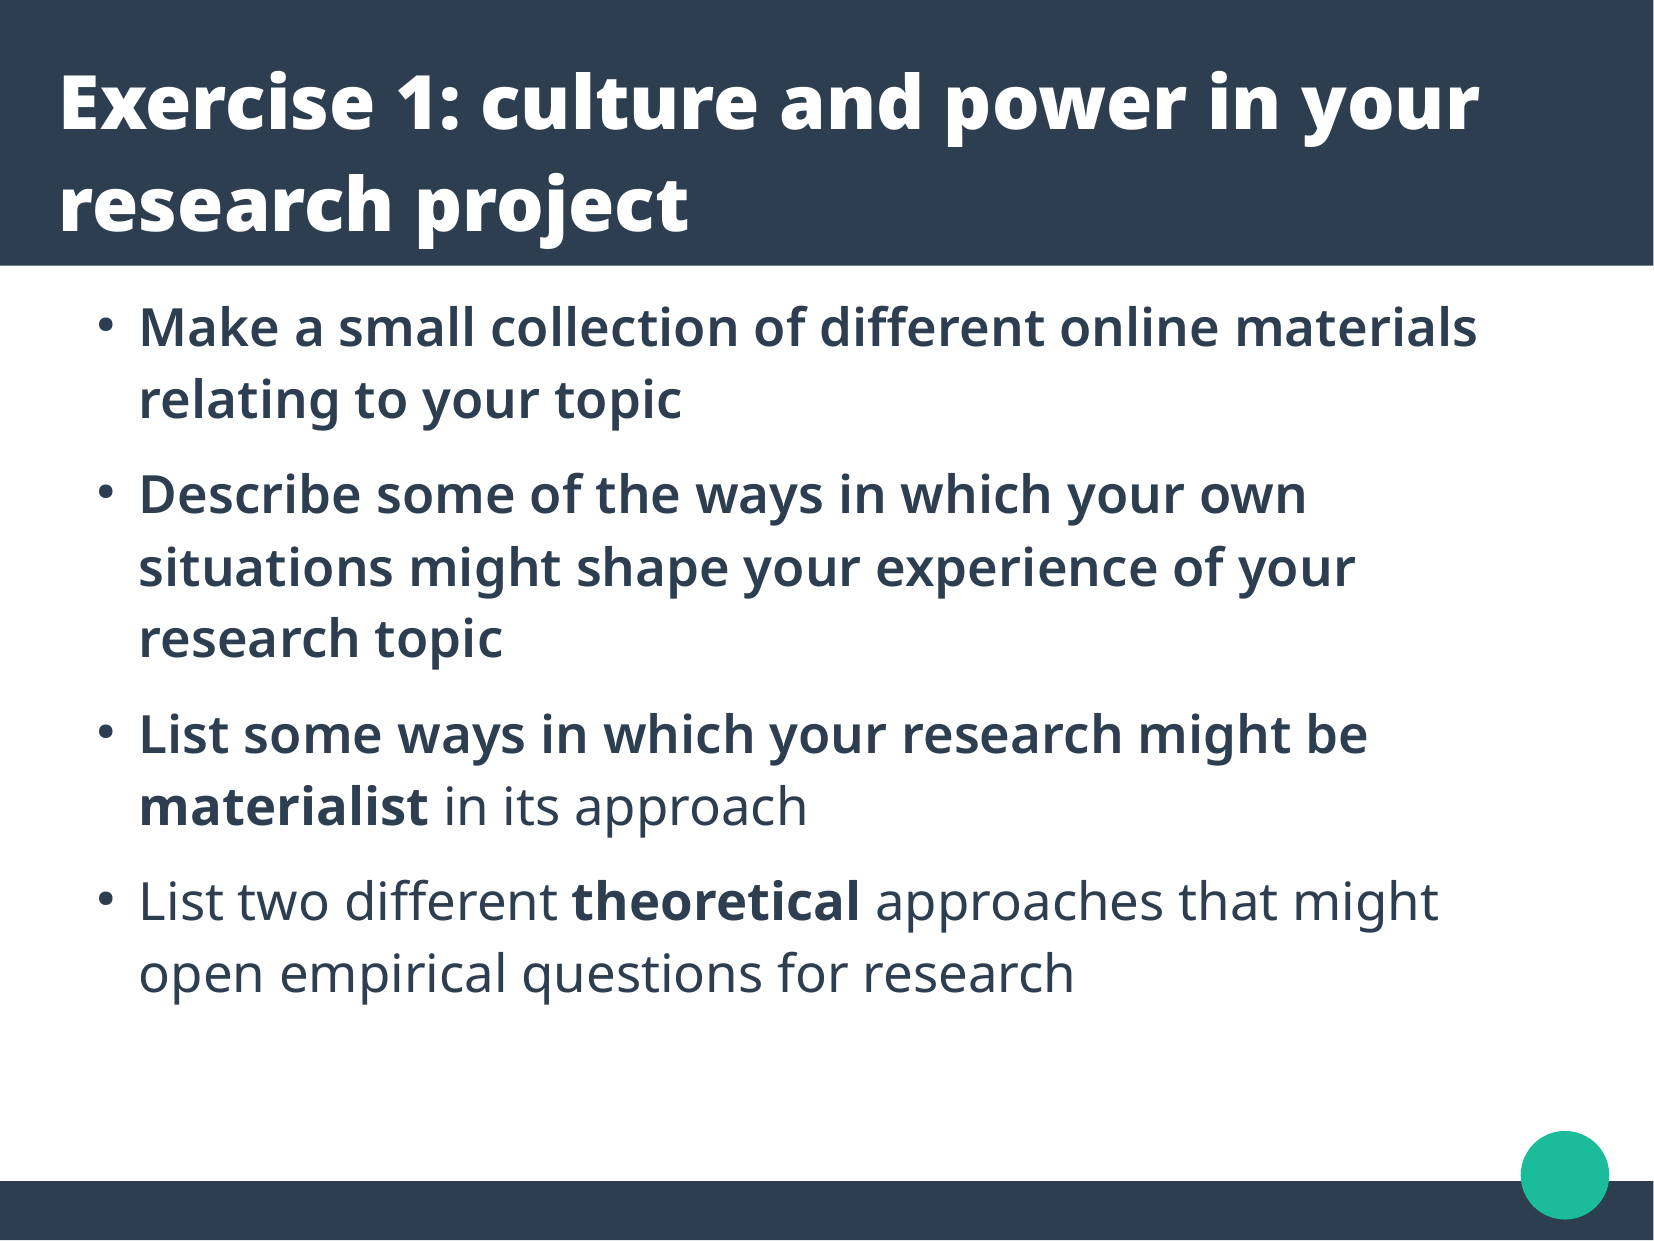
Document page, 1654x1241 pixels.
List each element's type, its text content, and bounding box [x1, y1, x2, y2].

title Exercise 1: culture and power in your research project [59, 49, 1595, 207]
list Make a small collection of different online materials relating to your topic Describe some of the ways in which your own situations might shape your experience of your research topic List some ways in which your research might be materialist in its approach List two different theoretical approaches that might open empirical questions for research [82, 290, 1571, 1010]
